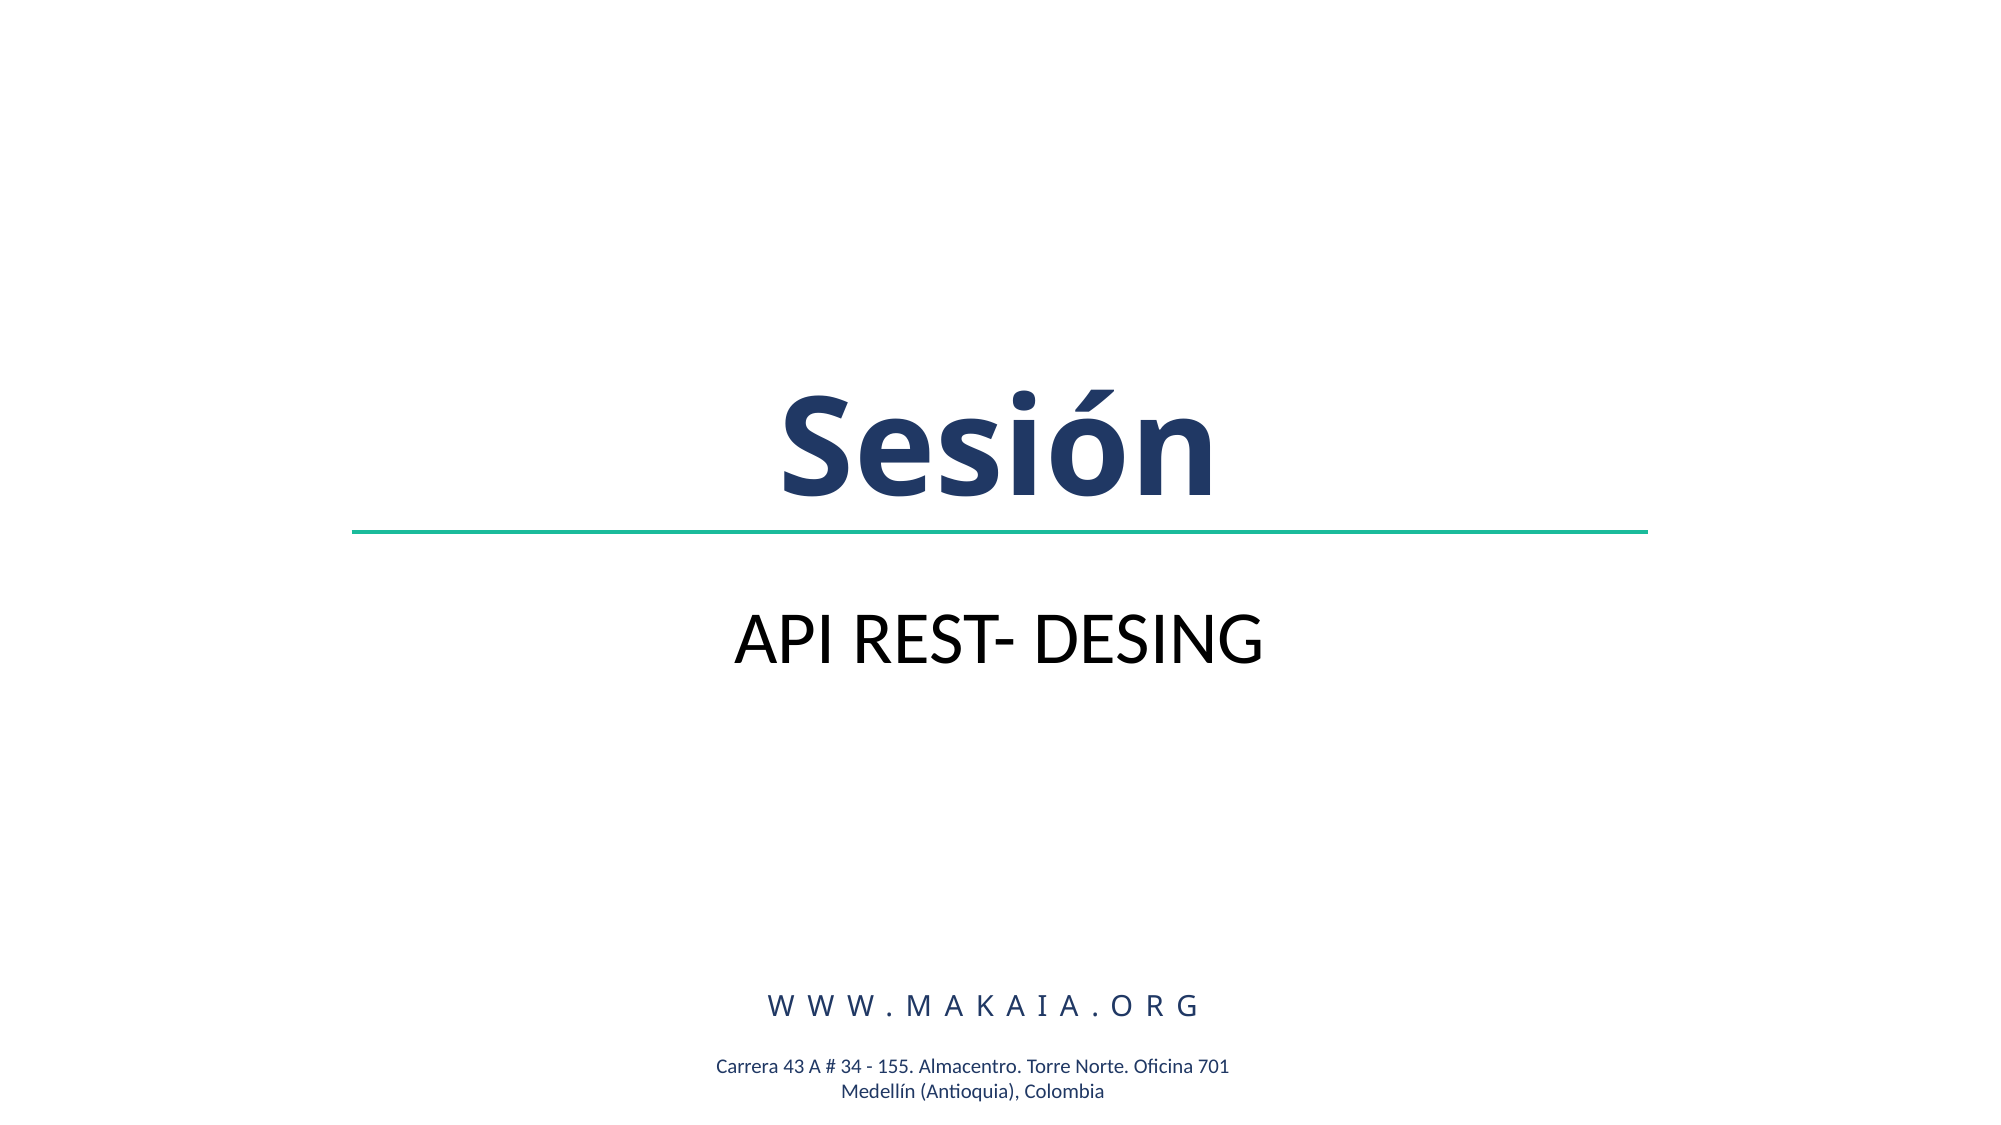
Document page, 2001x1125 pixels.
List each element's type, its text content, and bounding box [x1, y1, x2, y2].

text_box WWW.MAKAIA.ORG [489, 980, 1477, 1031]
subtitle API REST- DESING [249, 590, 1750, 863]
text_box Sesión [249, 140, 1750, 533]
text_box Carrera 43 A # 34 - 155. Almacentro. Torre Norte. Oficina 701 Medellín (Antioquia), Colombia [425, 1045, 1521, 1111]
